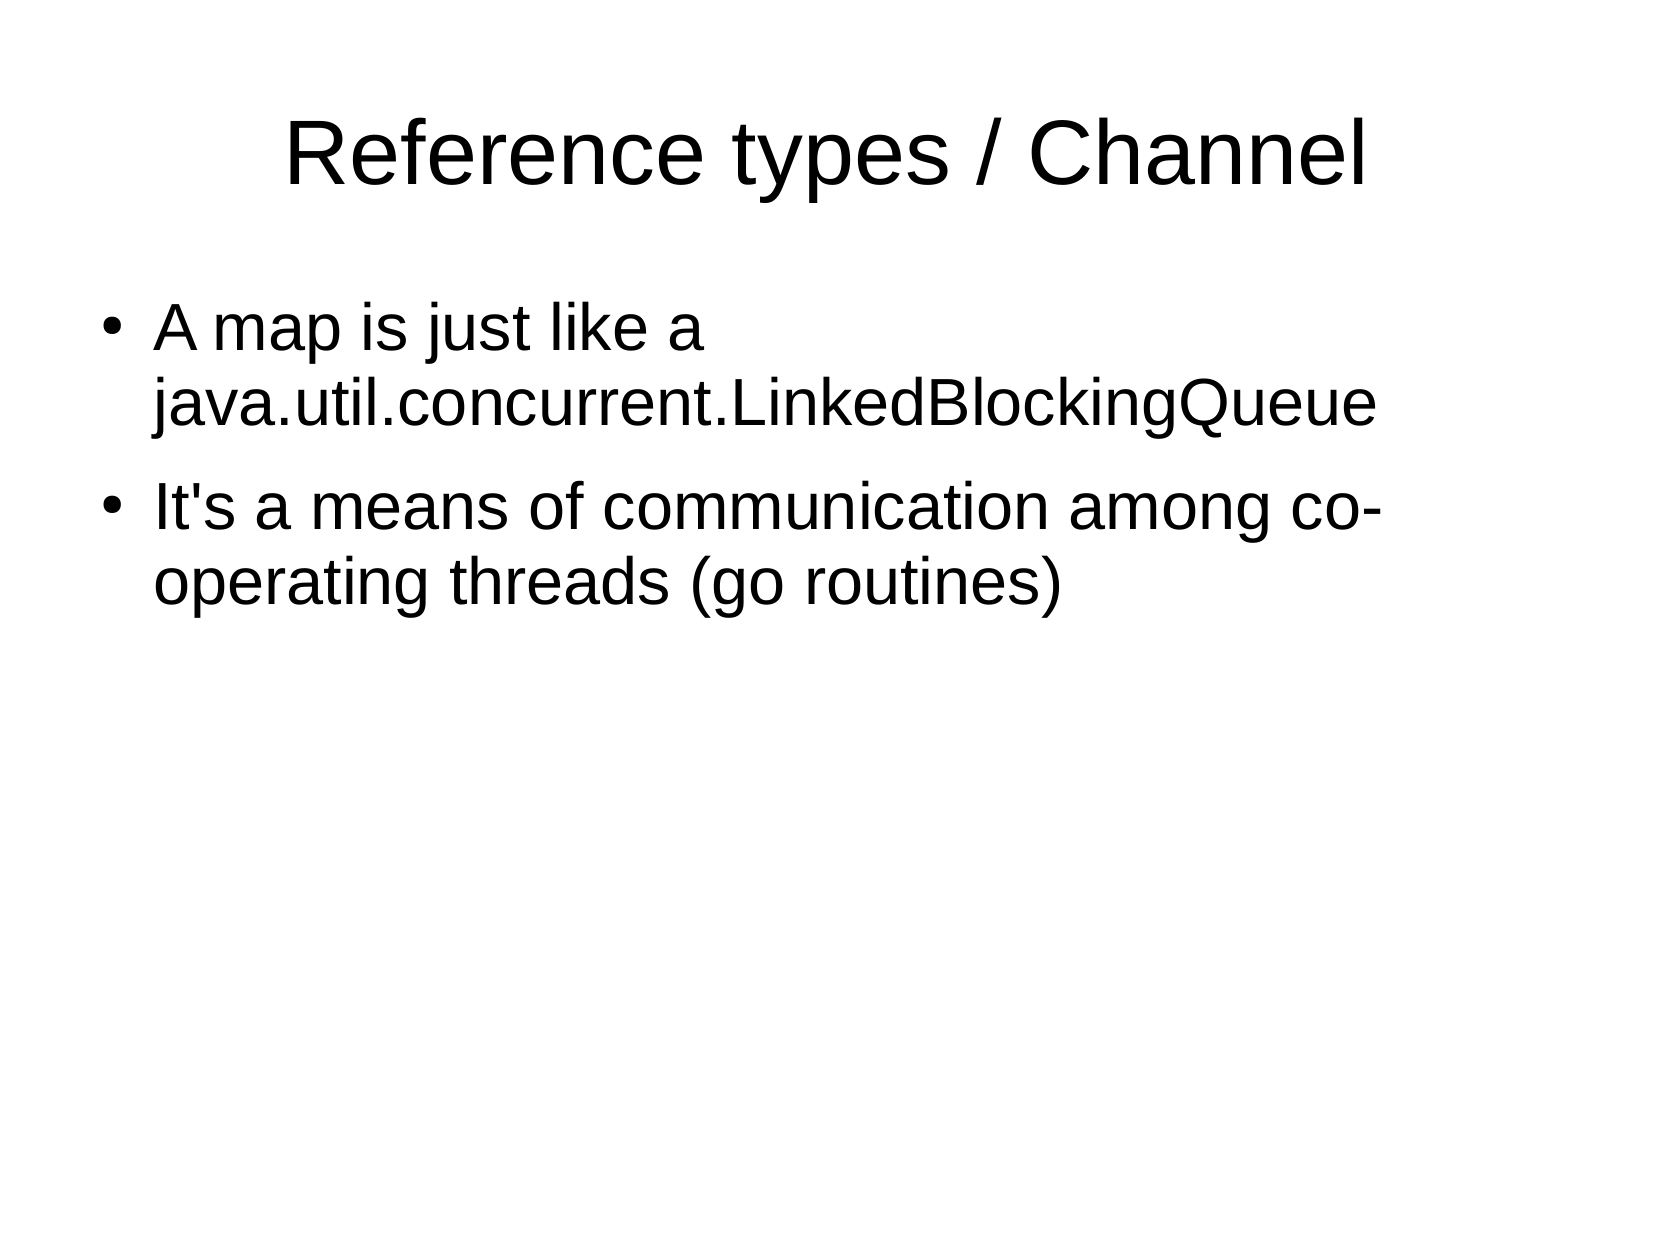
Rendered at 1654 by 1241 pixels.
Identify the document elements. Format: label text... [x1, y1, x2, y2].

list A map is just like a java.util.concurrent.LinkedBlockingQueue It's a means of communication among co-operating threads (go routines) [82, 290, 1571, 1010]
title Reference types / Channel [82, 49, 1571, 257]
